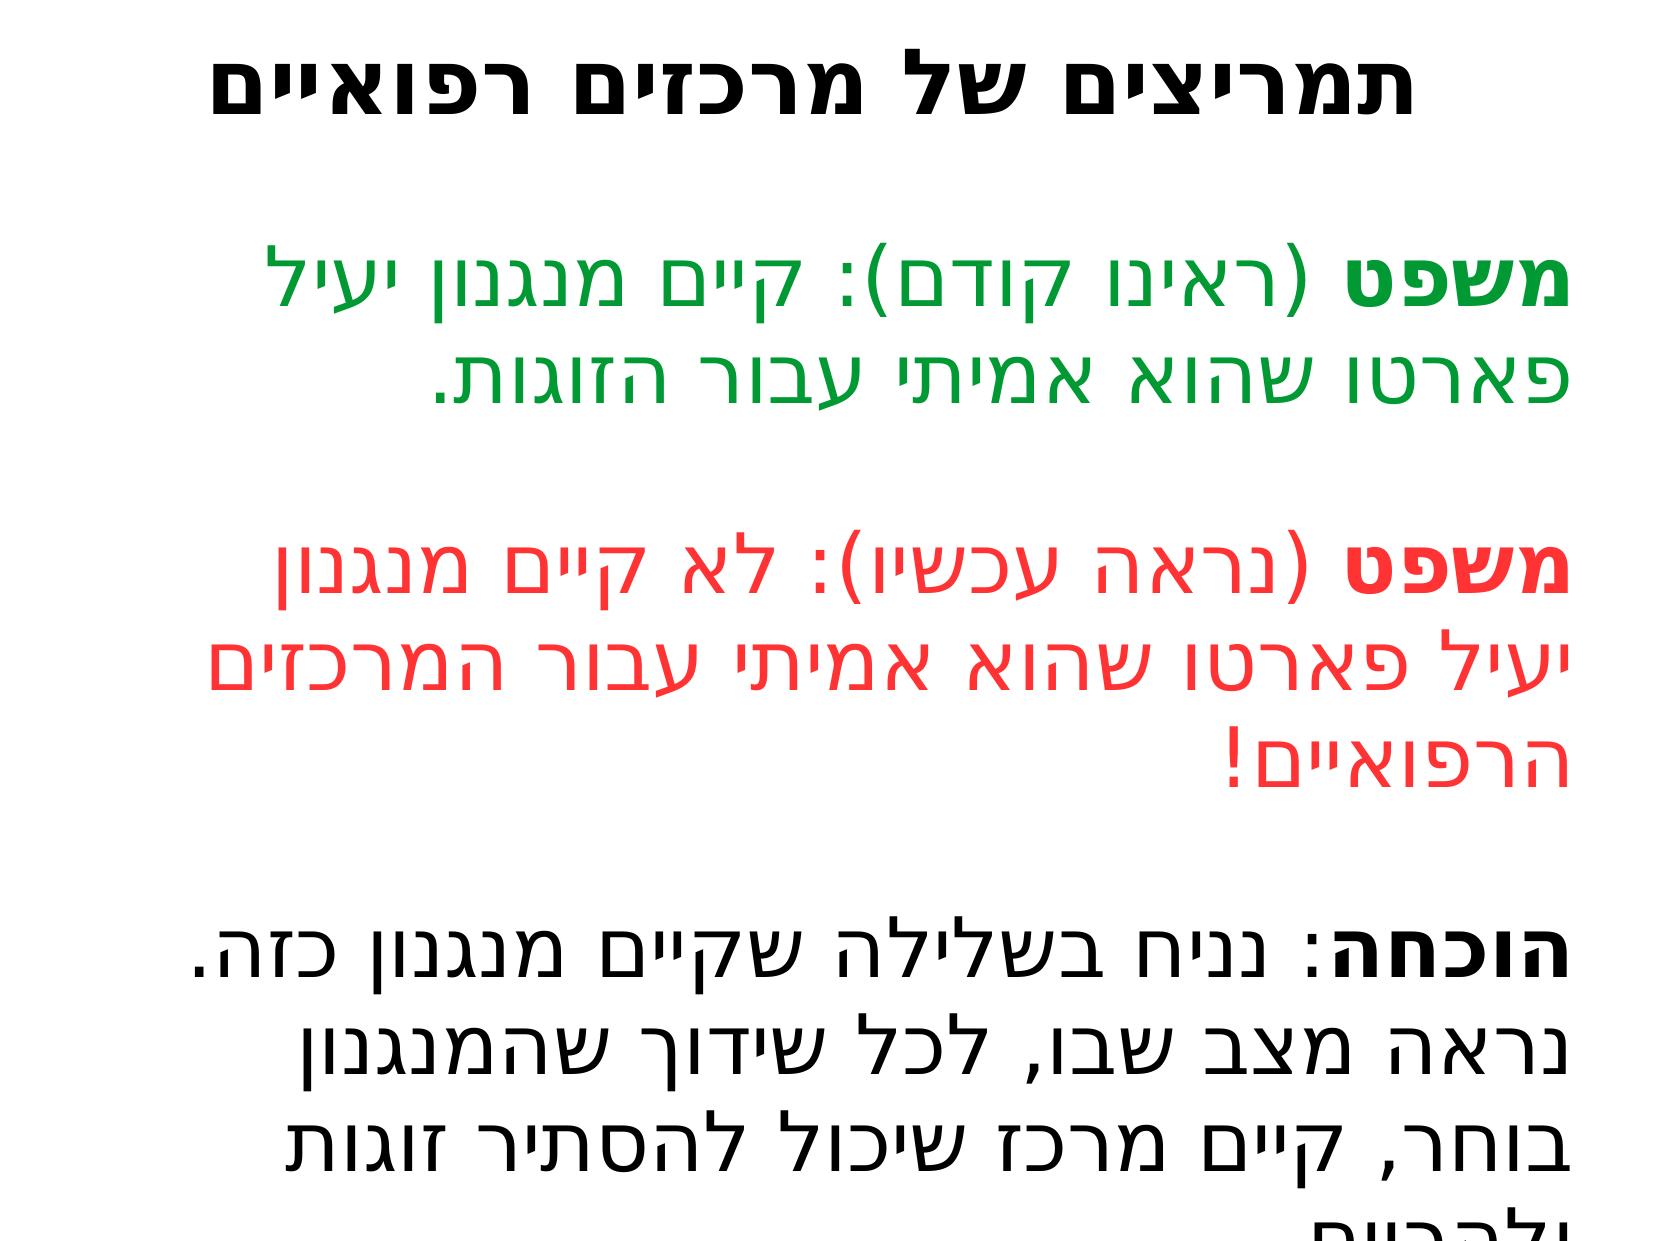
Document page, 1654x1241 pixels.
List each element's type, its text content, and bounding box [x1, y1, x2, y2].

text_box משפט (ראינו קודם): קיים מנגנון יעיל פארטו שהוא אמיתי עבור הזוגות. משפט (נראה עכשיו): לא קיים מנגנון יעיל פארטו שהוא אמיתי עבור המרכזים הרפואיים! הוכחה: נניח בשלילה שקיים מנגנון כזה. נראה מצב שבו, לכל שידוך שהמנגנון בוחר, קיים מרכז שיכול להסתיר זוגות ולהרויח. [105, 221, 1591, 1241]
title תמריצים של מרכזים רפואיים [97, 0, 1531, 166]
